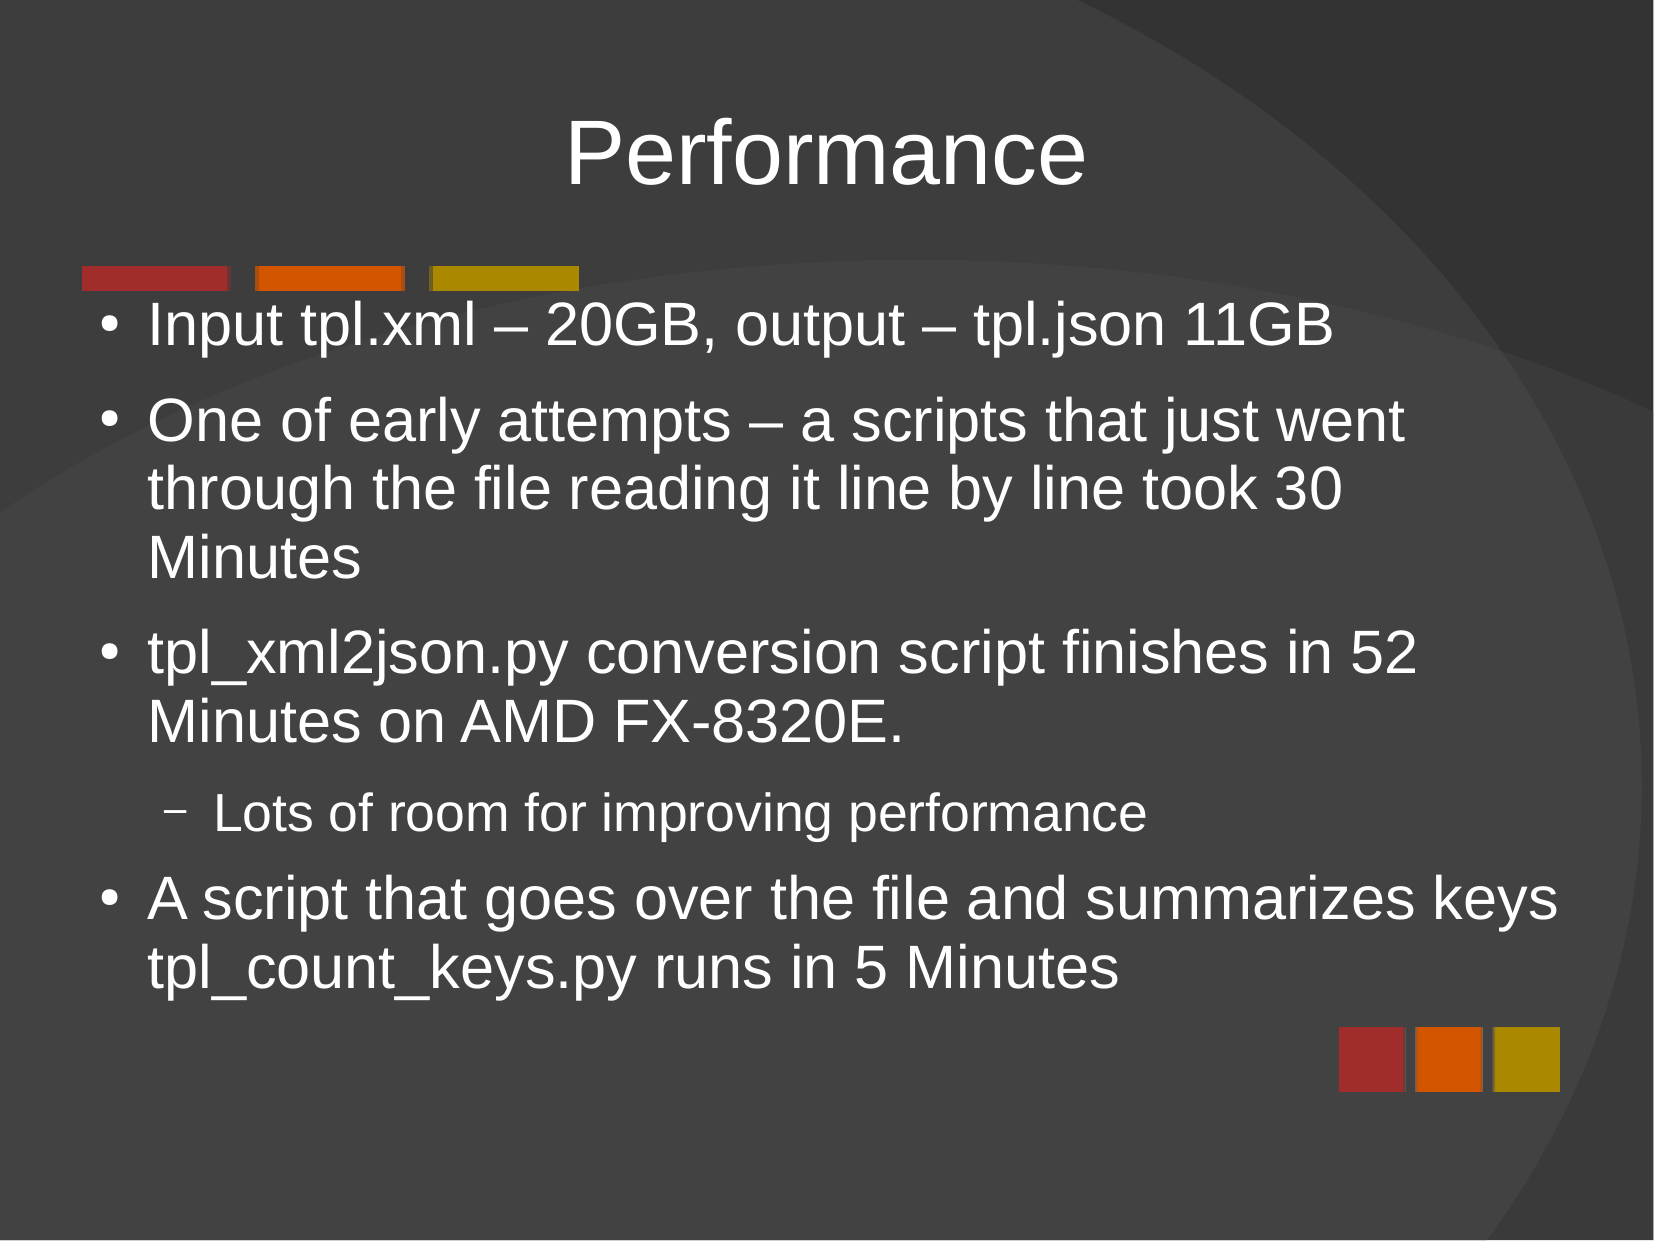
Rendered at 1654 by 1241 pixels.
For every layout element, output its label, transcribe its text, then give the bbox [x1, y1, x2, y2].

picture [82, 266, 579, 290]
picture [1339, 1027, 1560, 1092]
list Input tpl.xml – 20GB, output – tpl.json 11GB One of early attempts – a scripts that just went through the file reading it line by line took 30 Minutes tpl_xml2json.py conversion script finishes in 52 Minutes on AMD FX-8320E. Lots of room for improving performance A script that goes over the file and summarizes keys tpl_count_keys.py runs in 5 Minutes [82, 290, 1571, 1010]
title Performance [82, 49, 1571, 257]
